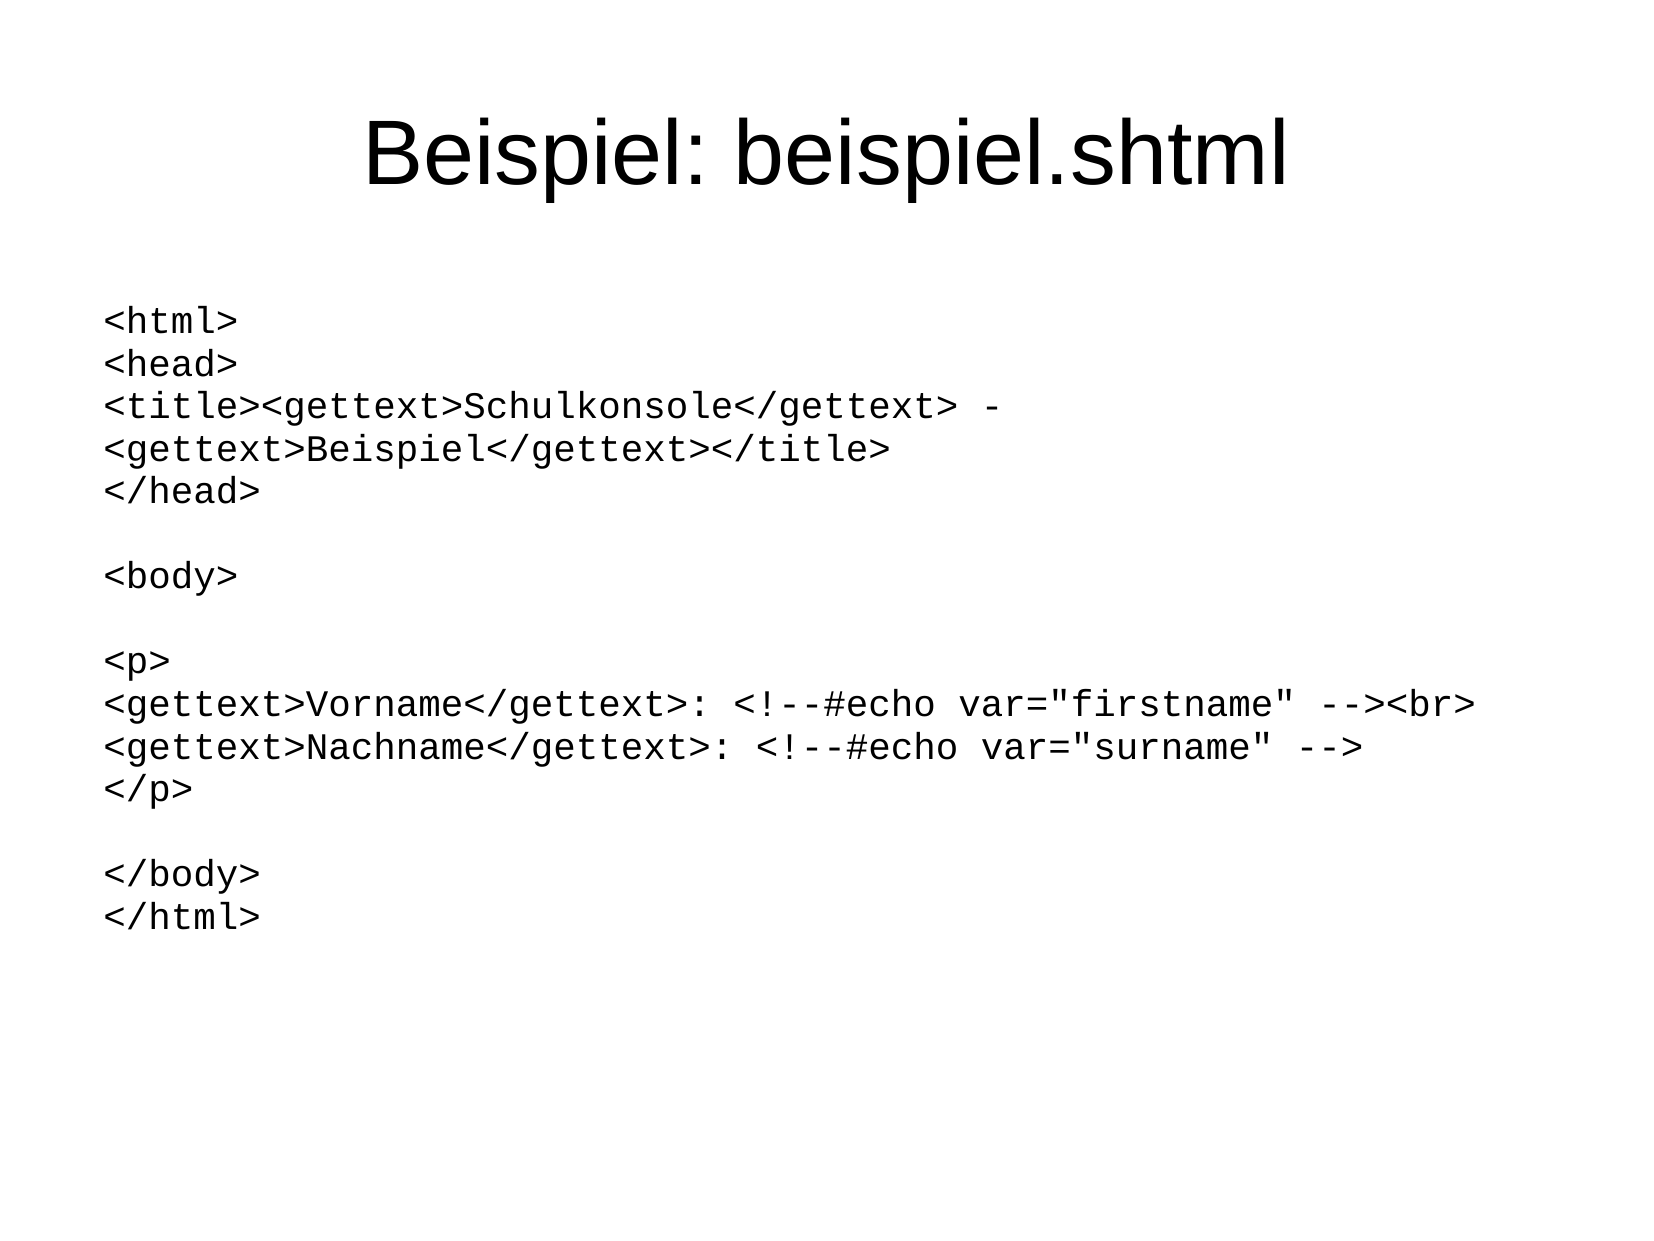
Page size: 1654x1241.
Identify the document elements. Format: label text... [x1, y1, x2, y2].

text_box <html> <head> <title><gettext>Schulkonsole</gettext> - <gettext>Beispiel</gettext></title> </head> <body> <p> <gettext>Vorname</gettext>: <!--#echo var="firstname" --><br> <gettext>Nachname</gettext>: <!--#echo var="surname" --> </p> </body> </html> [88, 295, 1565, 948]
title Beispiel: beispiel.shtml [82, 49, 1571, 257]
